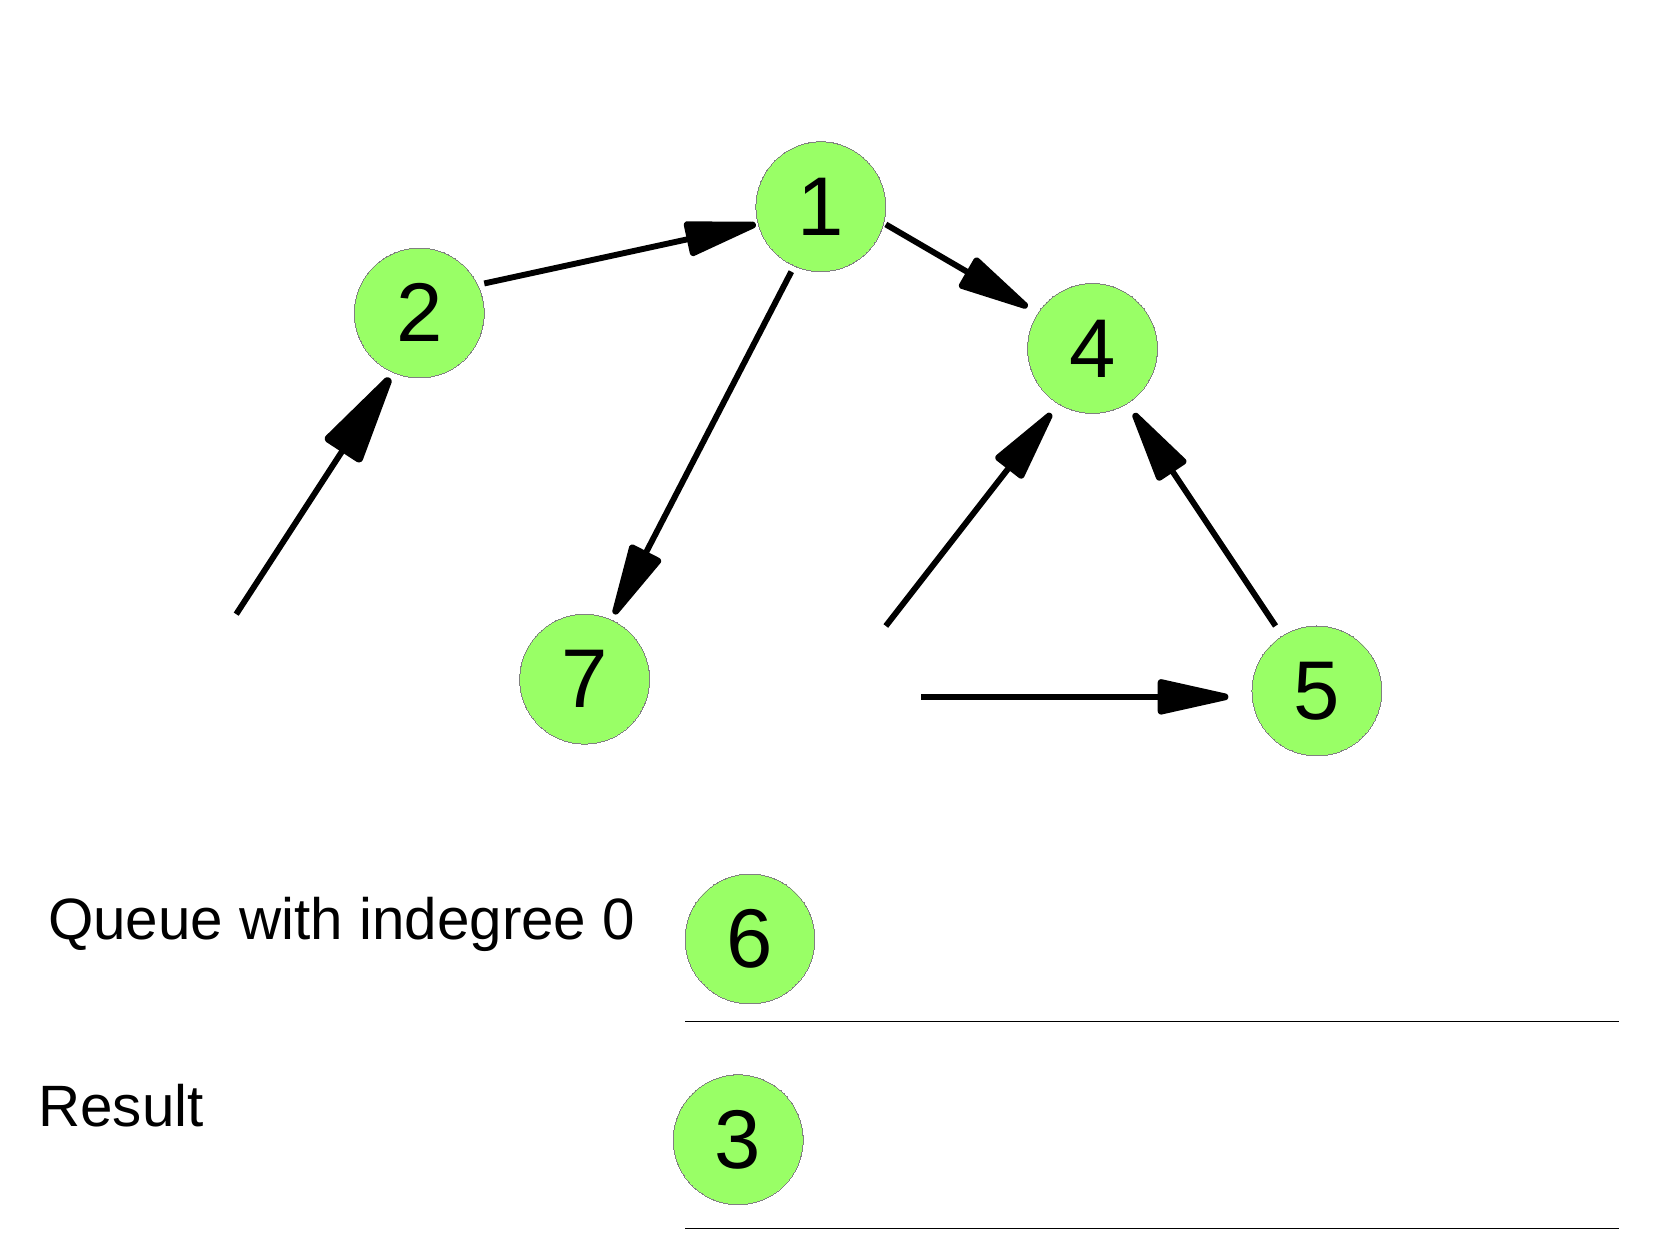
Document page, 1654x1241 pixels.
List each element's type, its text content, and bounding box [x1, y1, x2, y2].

text_box 2 [354, 248, 485, 378]
text_box 1 [755, 141, 886, 272]
text_box 5 [1251, 625, 1382, 756]
text_box 6 [685, 874, 815, 1004]
text_box Queue with indegree 0 [33, 879, 650, 960]
text_box Result [23, 1065, 219, 1146]
text_box 4 [1027, 283, 1158, 414]
text_box 3 [673, 1074, 804, 1205]
text_box 7 [519, 614, 650, 745]
